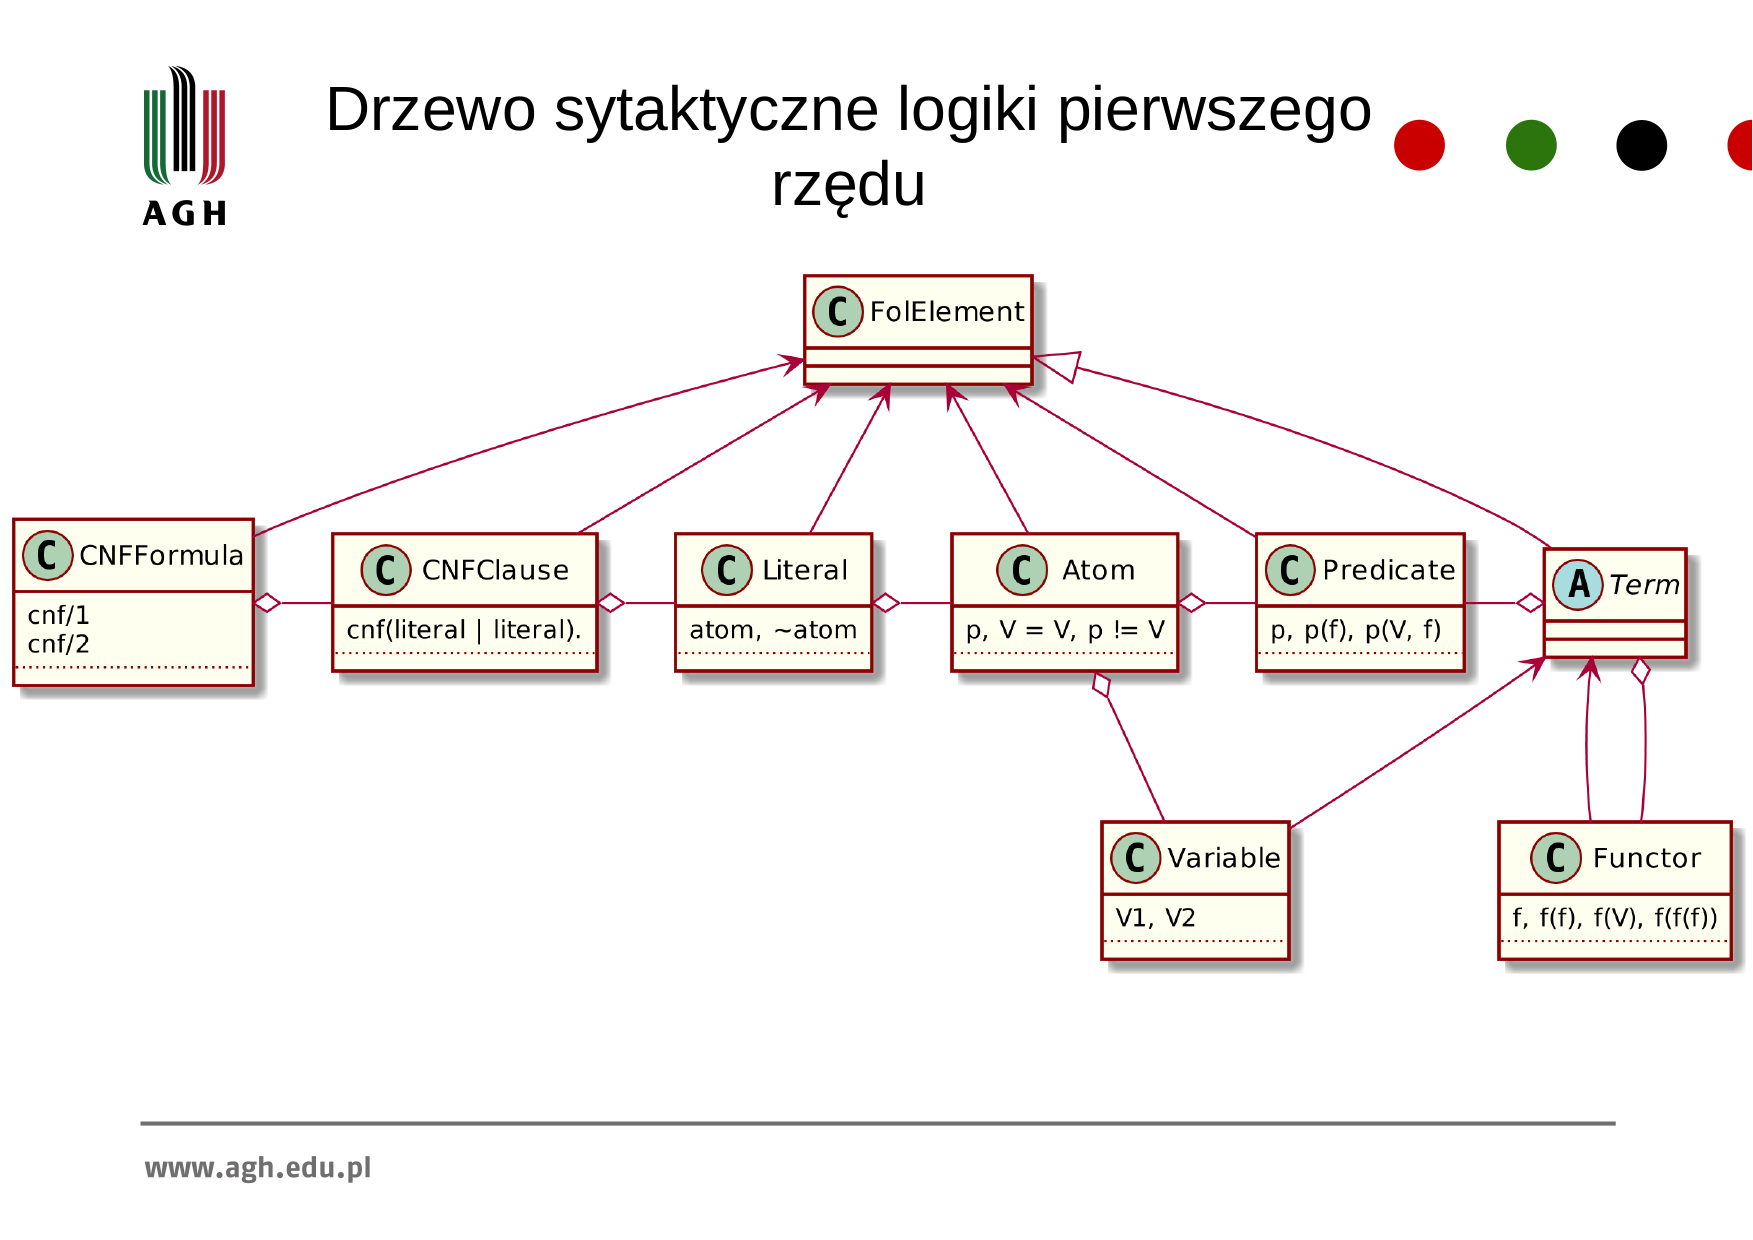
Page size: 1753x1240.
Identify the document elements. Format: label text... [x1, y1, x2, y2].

title Drzewo sytaktyczne logiki pierwszego rzędu [236, 59, 1464, 227]
picture [0, 0, 1753, 1240]
